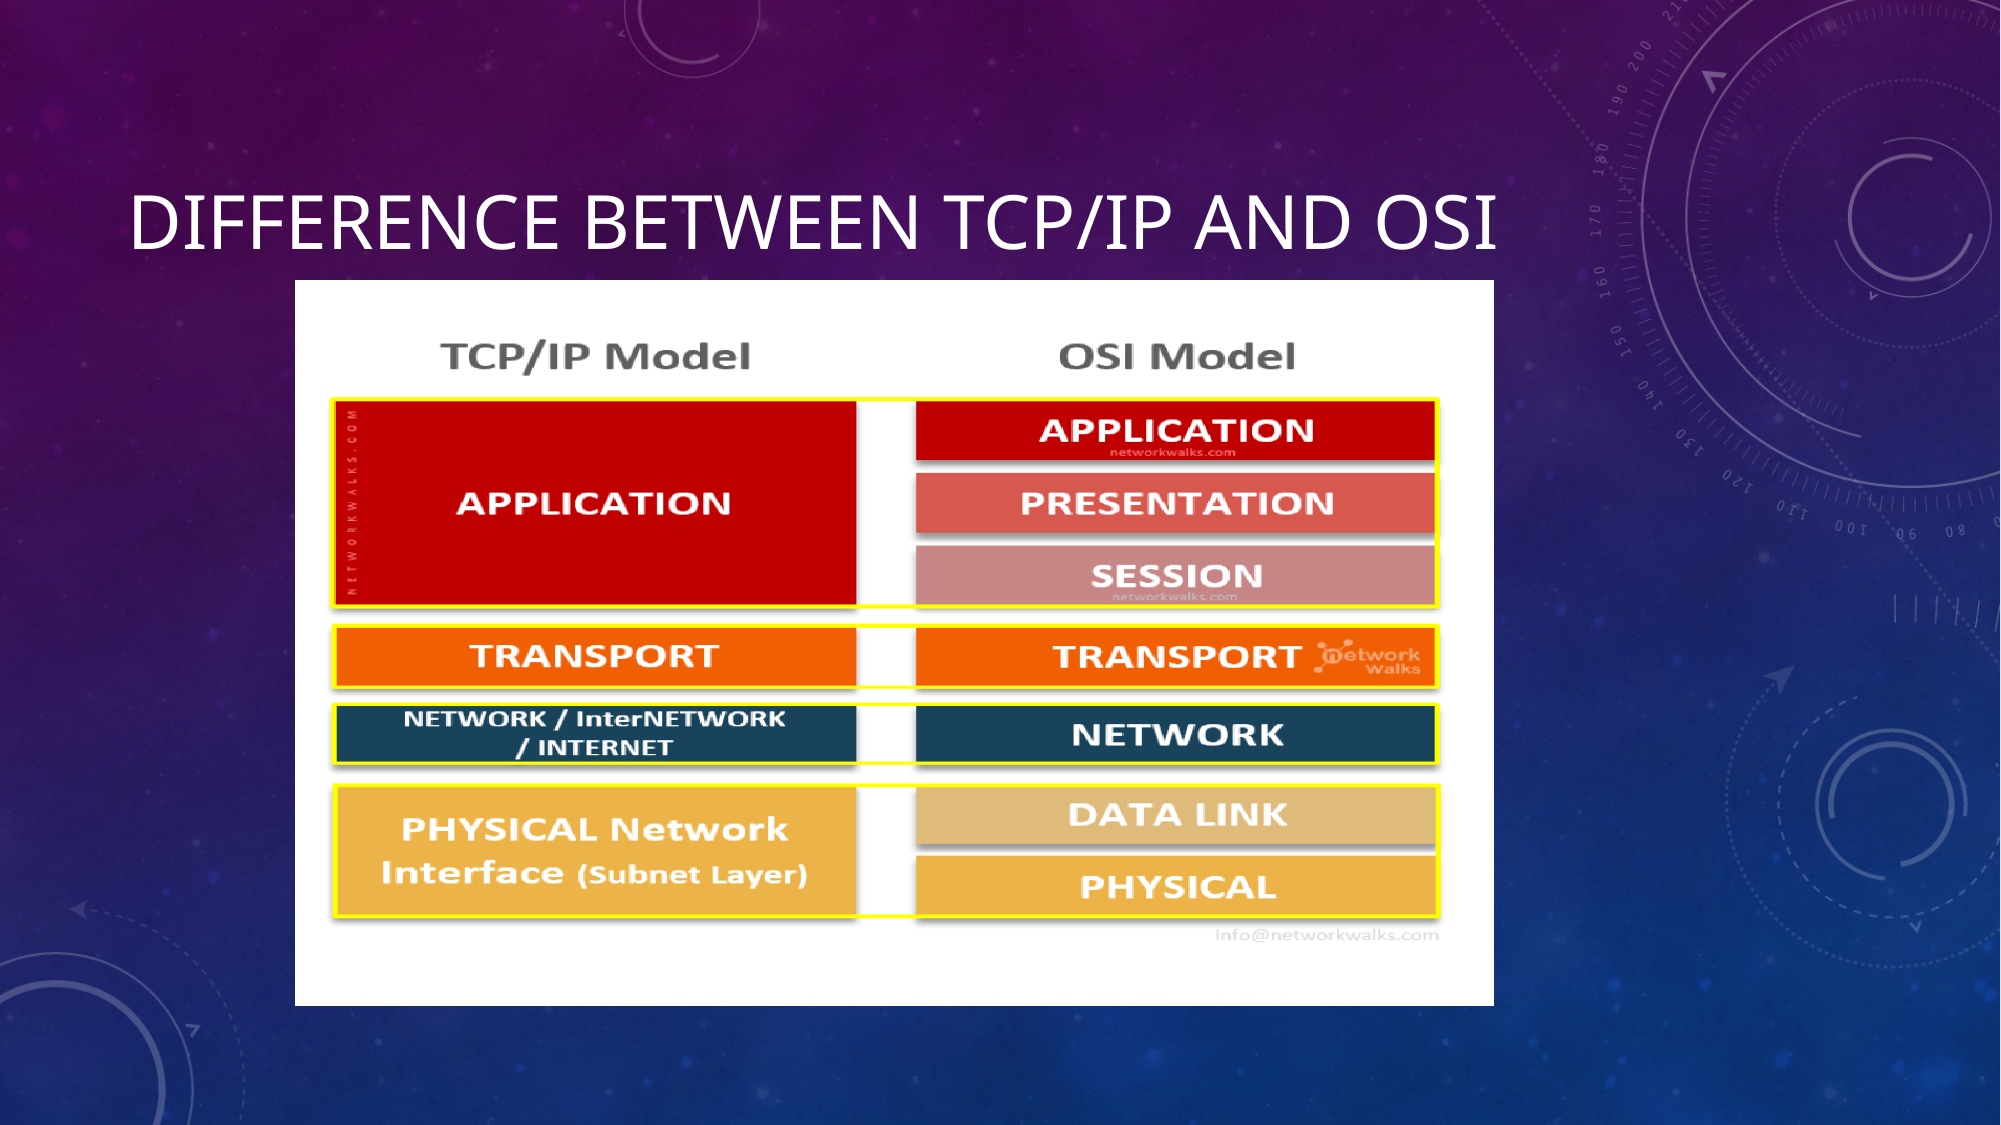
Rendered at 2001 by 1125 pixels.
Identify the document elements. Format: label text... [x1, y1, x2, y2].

title Difference Between TCP/ip And osi [112, 99, 1775, 339]
picture [295, 280, 1494, 1006]
